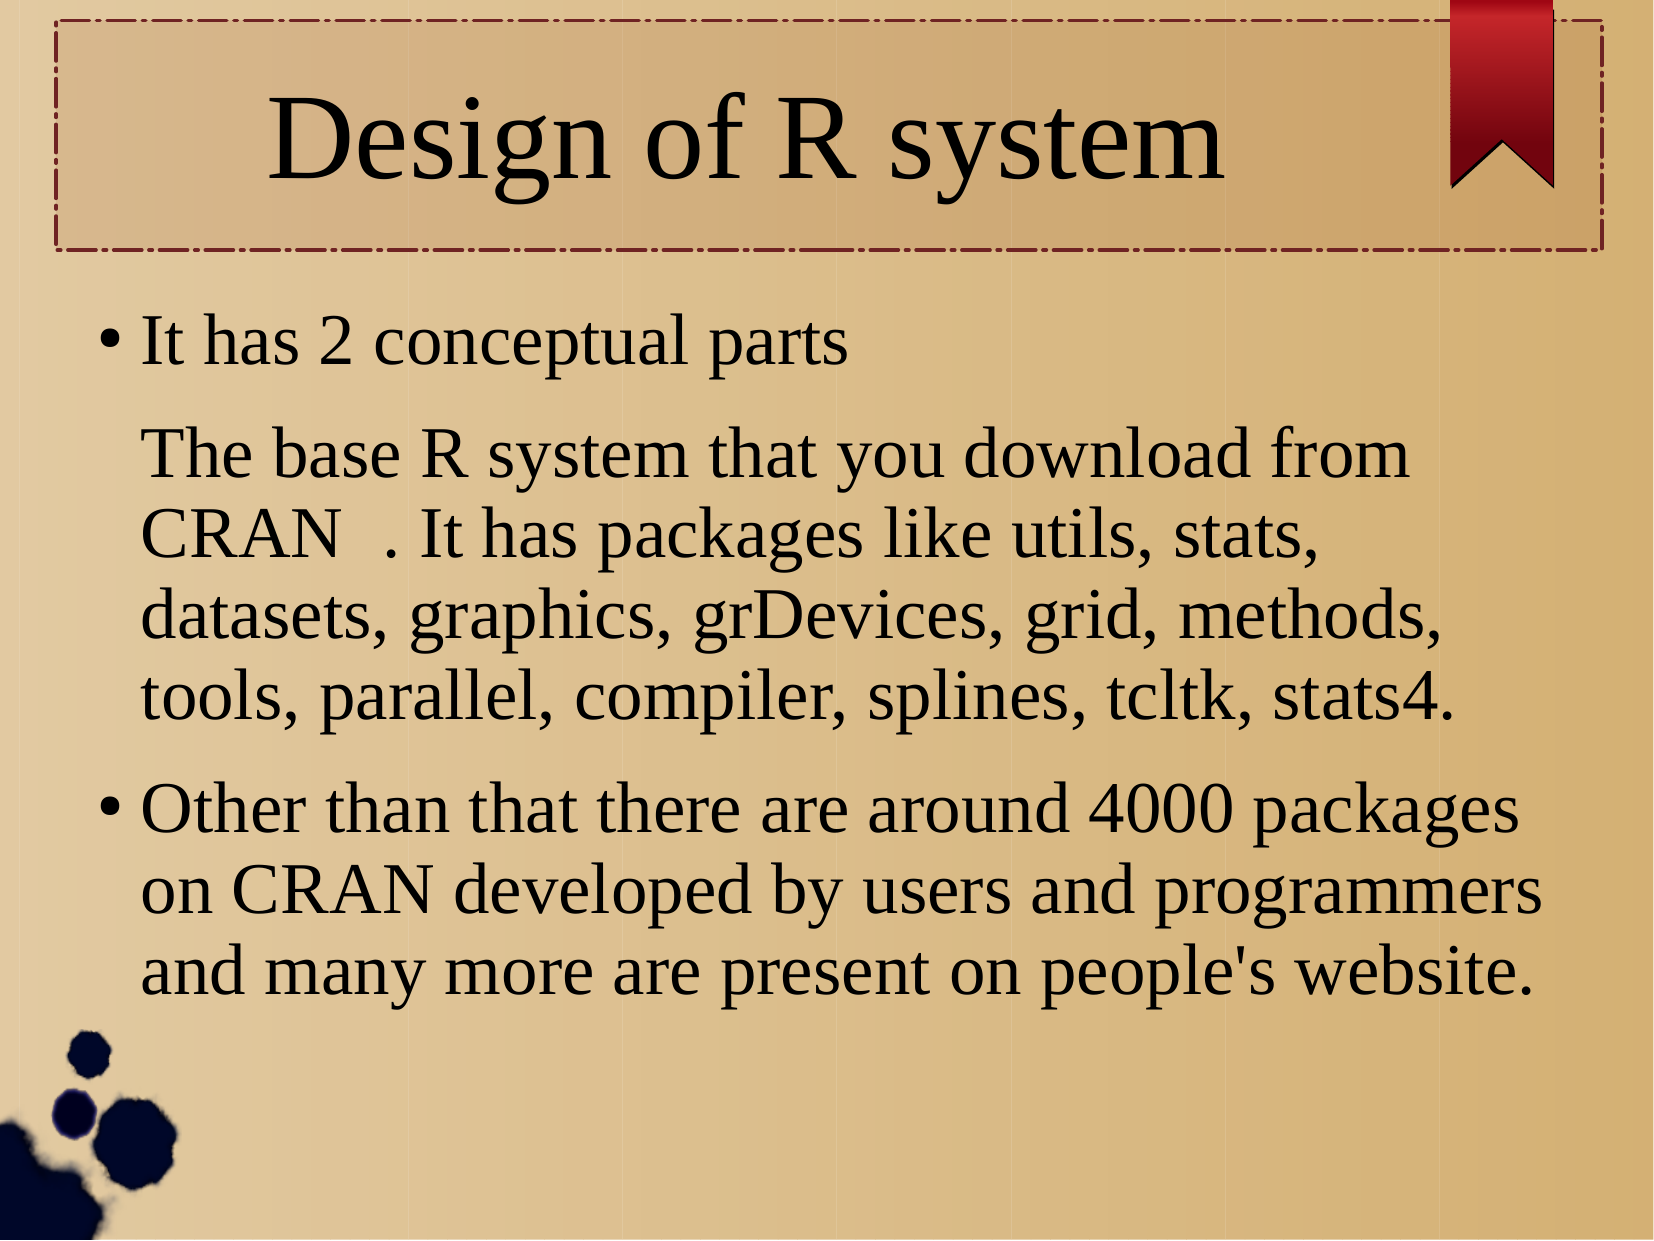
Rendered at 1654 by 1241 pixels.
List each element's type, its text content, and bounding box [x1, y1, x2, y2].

list It has 2 conceptual parts The base R system that you download from CRAN . It has packages like utils, stats, datasets, graphics, grDevices, grid, methods, tools, parallel, compiler, splines, tcltk, stats4. Other than that there are around 4000 packages on CRAN developed by users and programmers and many more are present on people's website. [82, 299, 1571, 1019]
title Design of R system [82, 47, 1412, 229]
